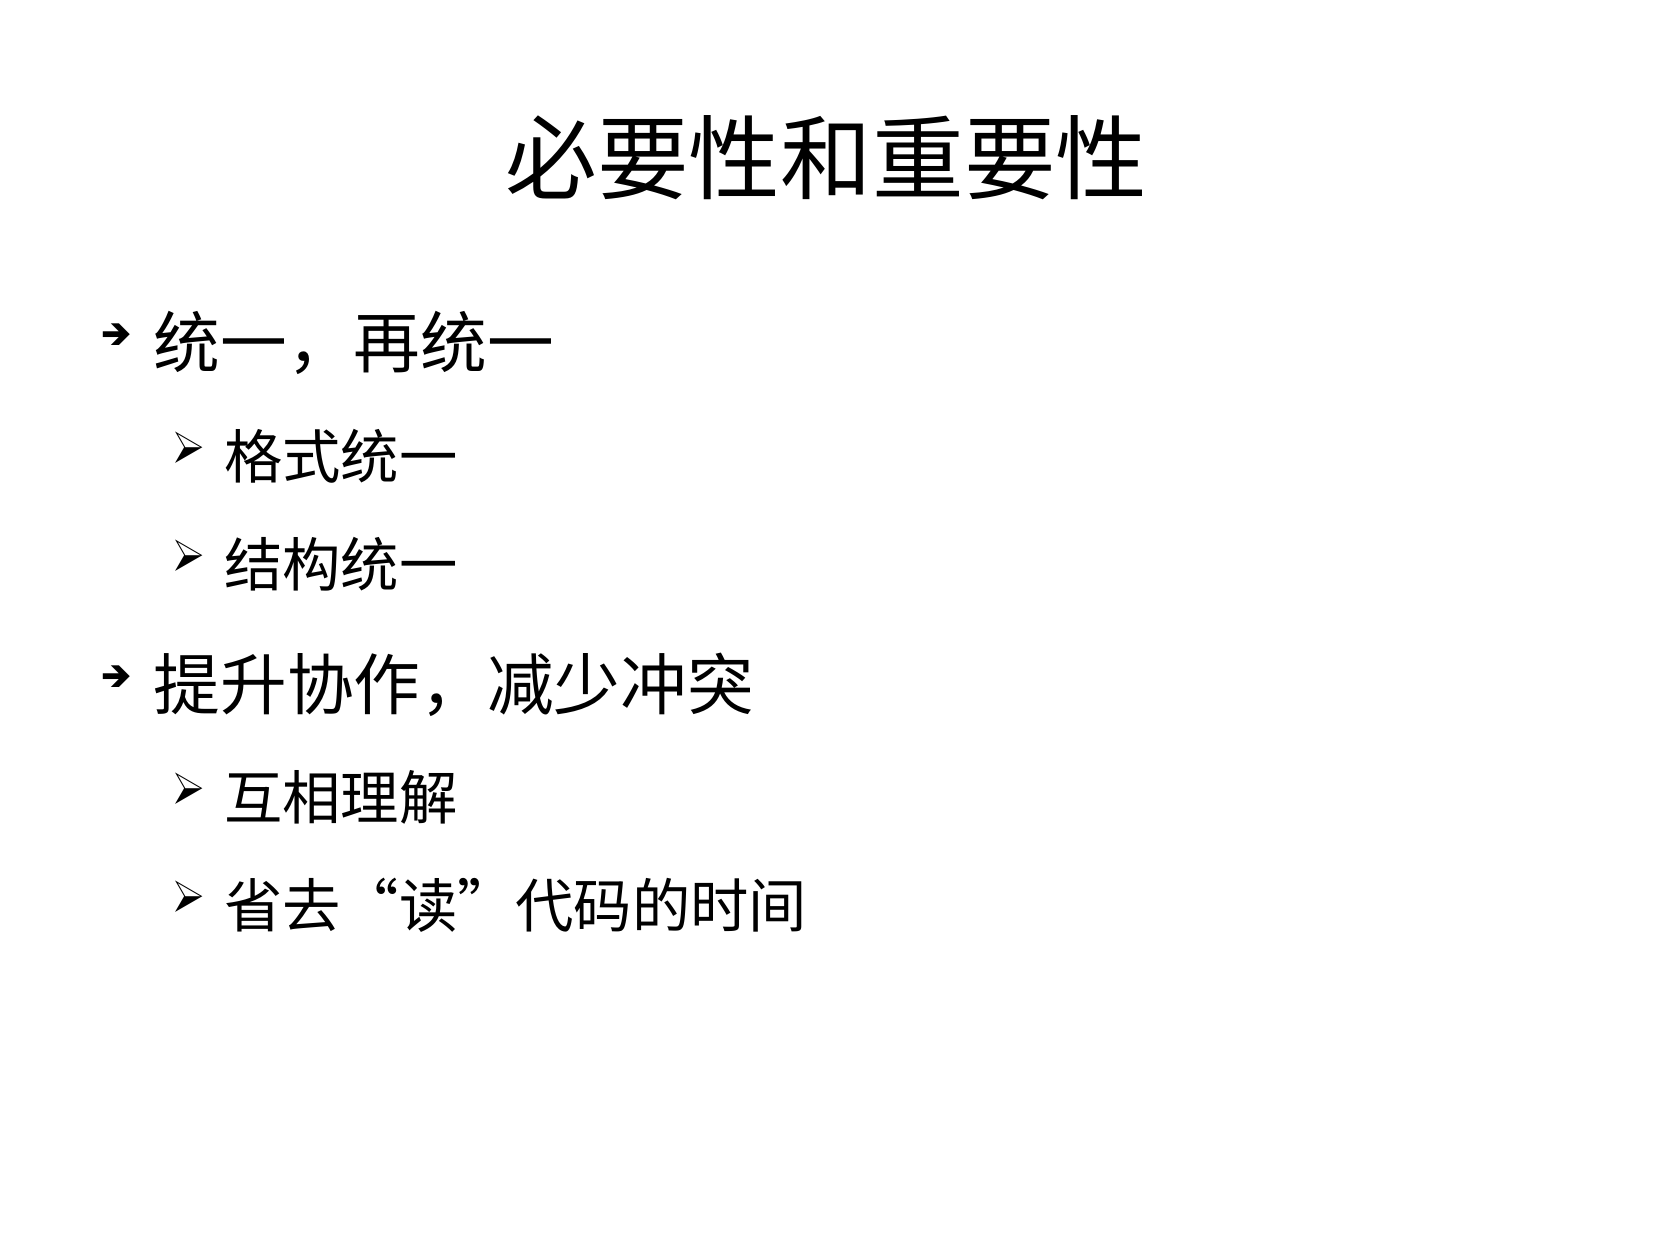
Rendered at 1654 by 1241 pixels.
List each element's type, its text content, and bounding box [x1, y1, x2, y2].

list 统一，再统一 格式统一 结构统一 提升协作，减少冲突 互相理解 省去“读”代码的时间 [82, 290, 1571, 1010]
title 必要性和重要性 [82, 49, 1571, 257]
